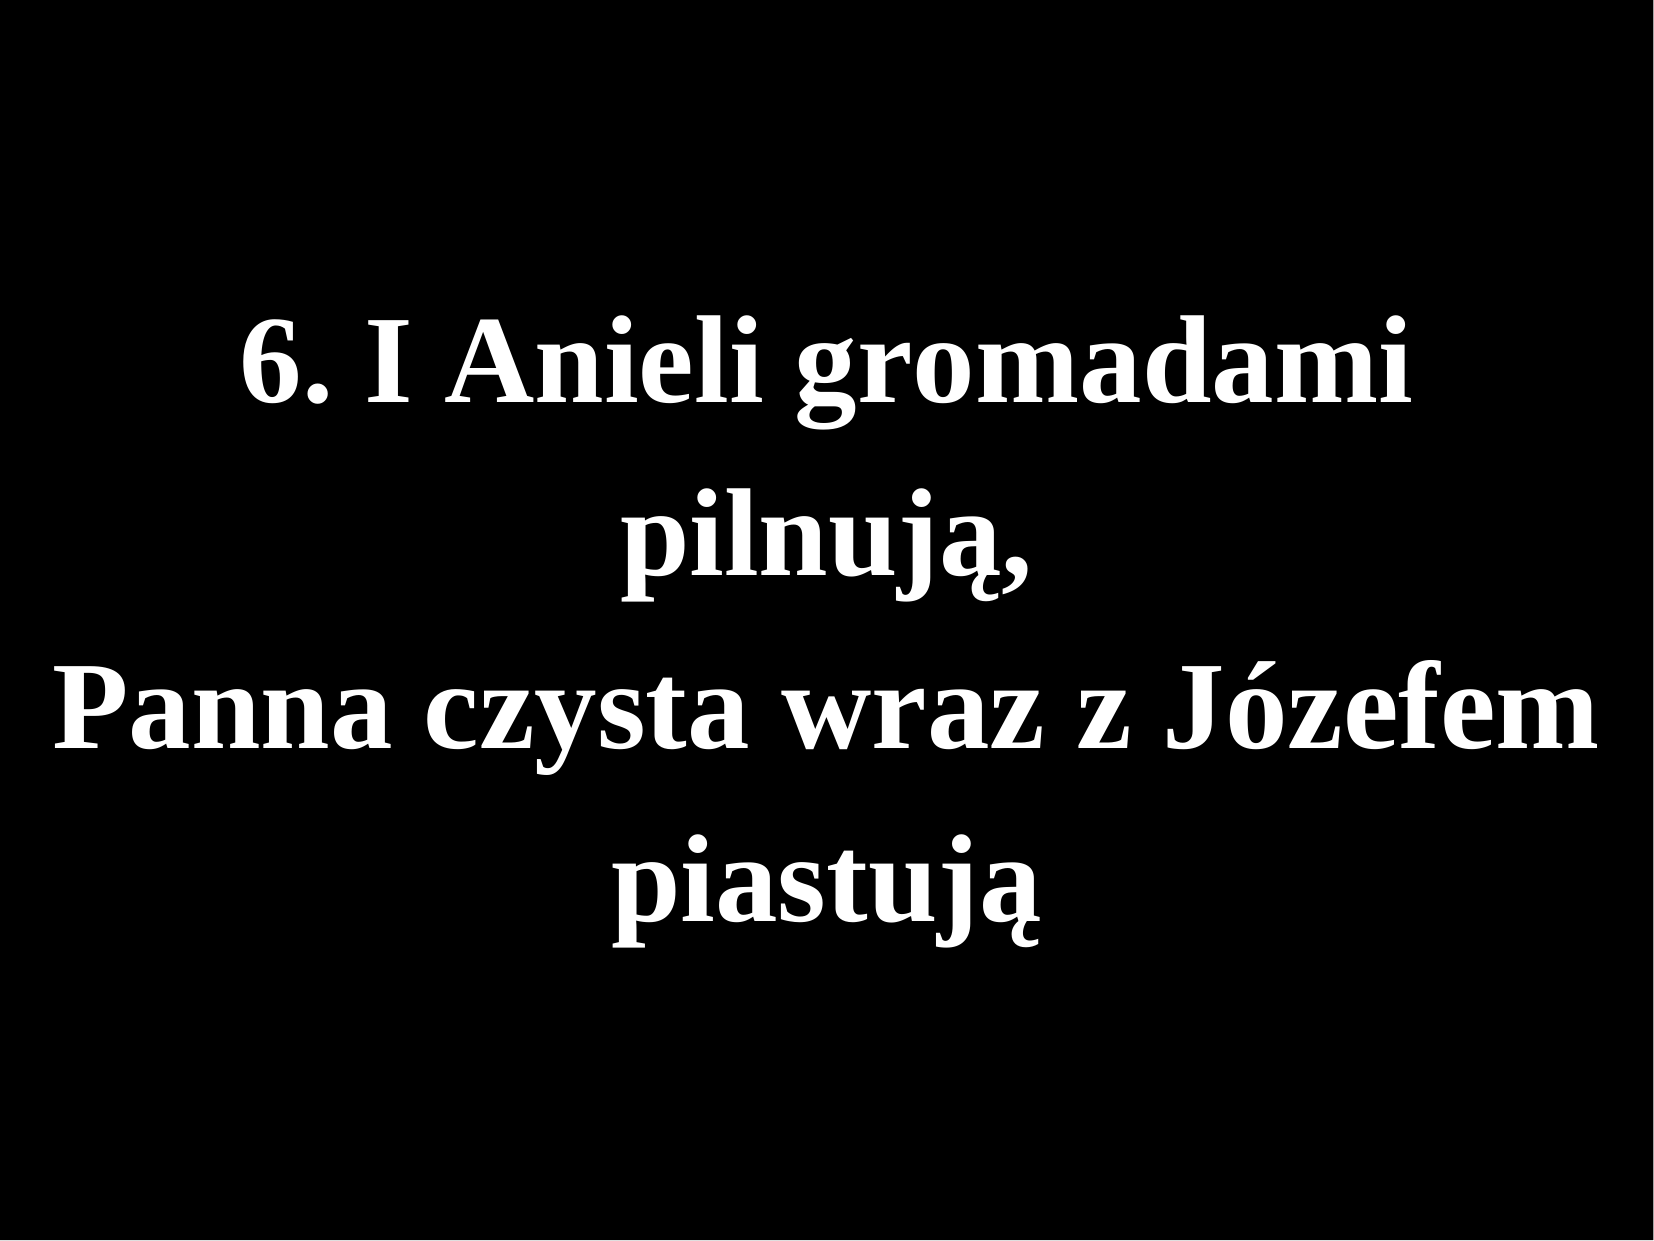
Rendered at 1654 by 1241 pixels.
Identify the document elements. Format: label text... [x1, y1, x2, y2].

title 6. I Anieli gromadami ppp pilnują, ppp Panna czysta wraz z Józefem ppp piastują [0, 0, 1654, 1241]
